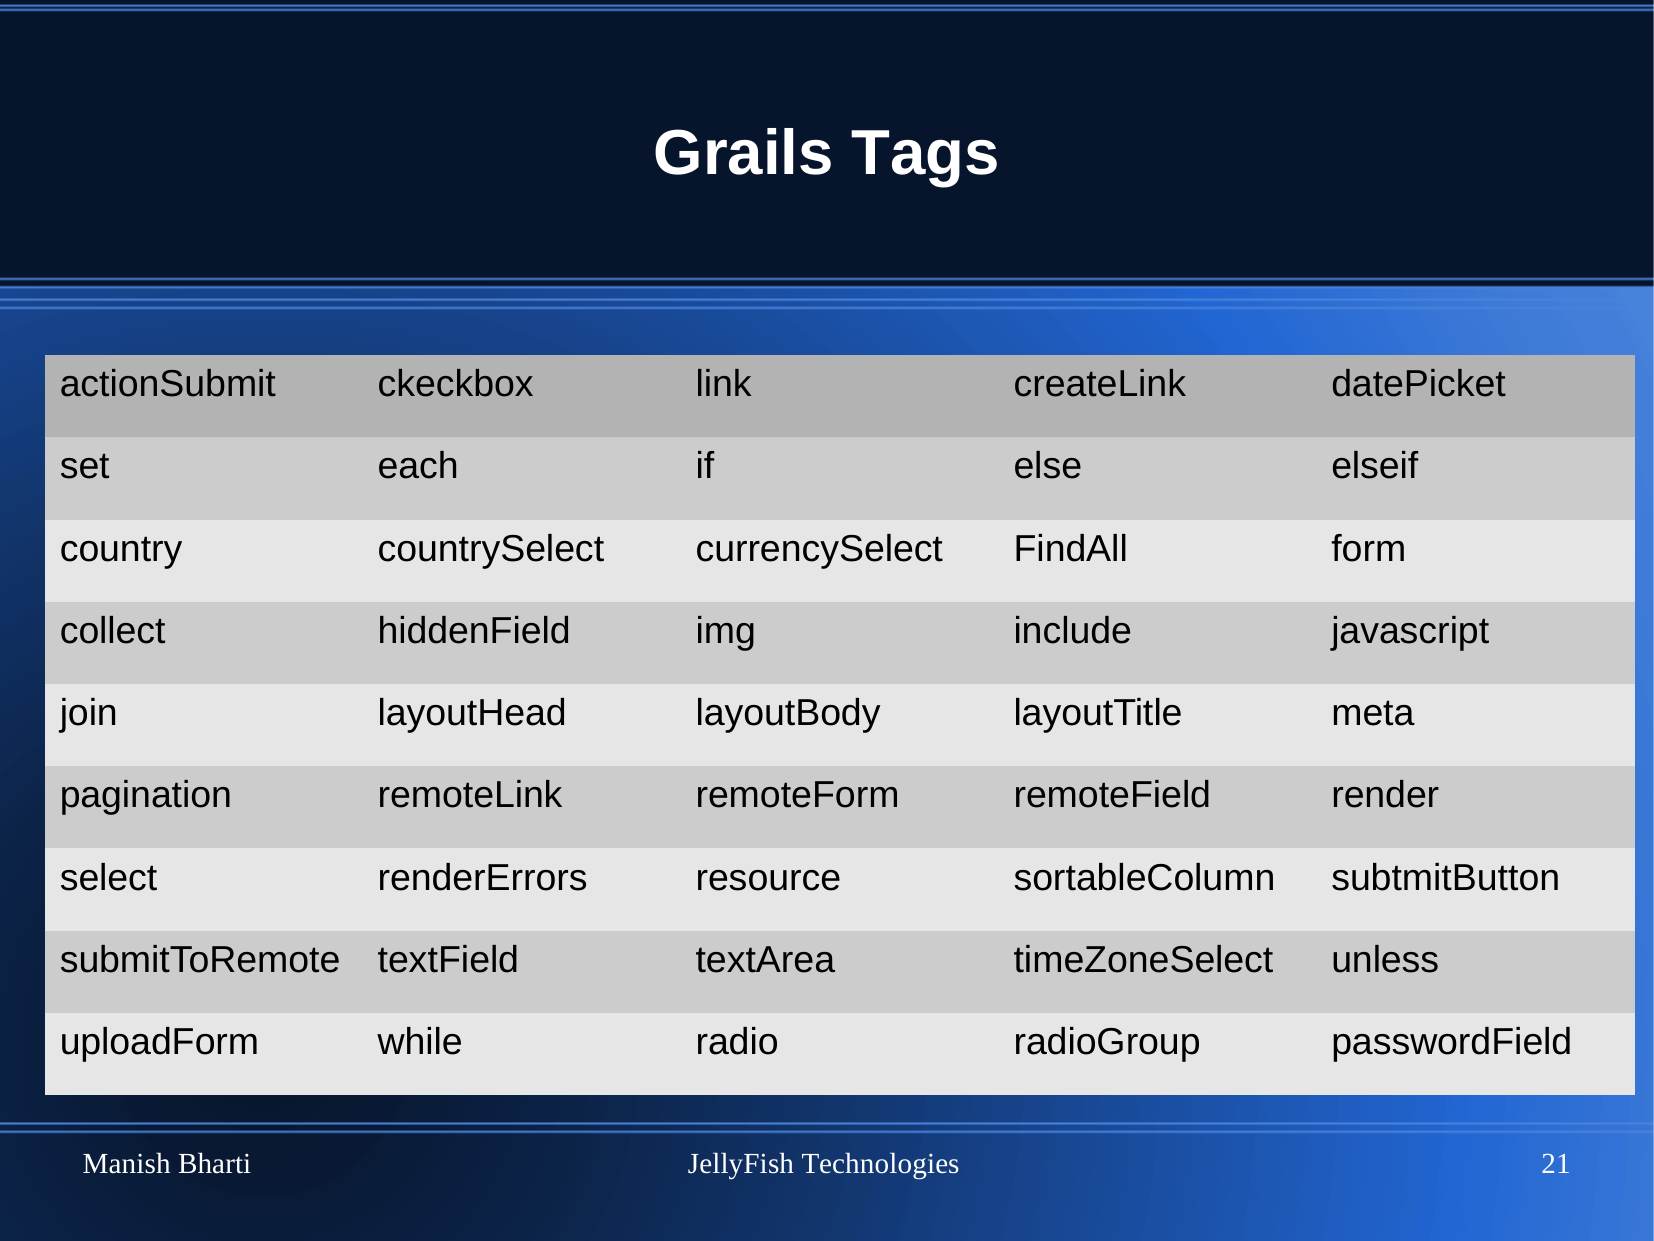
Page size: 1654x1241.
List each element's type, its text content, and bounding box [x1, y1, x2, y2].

table_cell sortableColumn [999, 848, 1317, 931]
table_cell while [363, 1013, 681, 1095]
table_cell layoutBody [681, 684, 999, 766]
table_cell renderErrors [363, 848, 681, 931]
table_cell remoteLink [363, 766, 681, 848]
table_cell select [45, 848, 363, 931]
table_cell unless [1317, 931, 1635, 1013]
table_cell radio [681, 1013, 999, 1095]
table_cell textArea [681, 931, 999, 1013]
table_cell elseif [1317, 437, 1635, 520]
table_cell submitToRemote [45, 931, 363, 1013]
table_cell remoteForm [681, 766, 999, 848]
table_cell FindAll [999, 520, 1317, 602]
table_header createLink [999, 355, 1317, 437]
table_cell currencySelect [681, 520, 999, 602]
table_cell else [999, 437, 1317, 520]
table_cell set [45, 437, 363, 520]
table_cell meta [1317, 684, 1635, 766]
table_cell radioGroup [999, 1013, 1317, 1095]
table_cell each [363, 437, 681, 520]
table_cell remoteField [999, 766, 1317, 848]
table_cell collect [45, 602, 363, 684]
table_header link [681, 355, 999, 437]
table_header actionSubmit [45, 355, 363, 437]
table_cell uploadForm [45, 1013, 363, 1095]
table_cell javascript [1317, 602, 1635, 684]
table_cell hiddenField [363, 602, 681, 684]
table_cell textField [363, 931, 681, 1013]
table_cell pagination [45, 766, 363, 848]
table_cell include [999, 602, 1317, 684]
table_cell resource [681, 848, 999, 931]
picture [0, 0, 1654, 1241]
table_cell join [45, 684, 363, 766]
table_cell if [681, 437, 999, 520]
title Grails Tags [82, 49, 1571, 257]
table_cell img [681, 602, 999, 684]
table_header datePicket [1317, 355, 1635, 437]
table_cell passwordField [1317, 1013, 1635, 1095]
table_cell form [1317, 520, 1635, 602]
table_cell subtmitButton [1317, 848, 1635, 931]
table_cell country [45, 520, 363, 602]
table_cell countrySelect [363, 520, 681, 602]
table_cell timeZoneSelect [999, 931, 1317, 1013]
table_cell layoutTitle [999, 684, 1317, 766]
table_cell render [1317, 766, 1635, 848]
table_cell layoutHead [363, 684, 681, 766]
table_header ckeckbox [363, 355, 681, 437]
